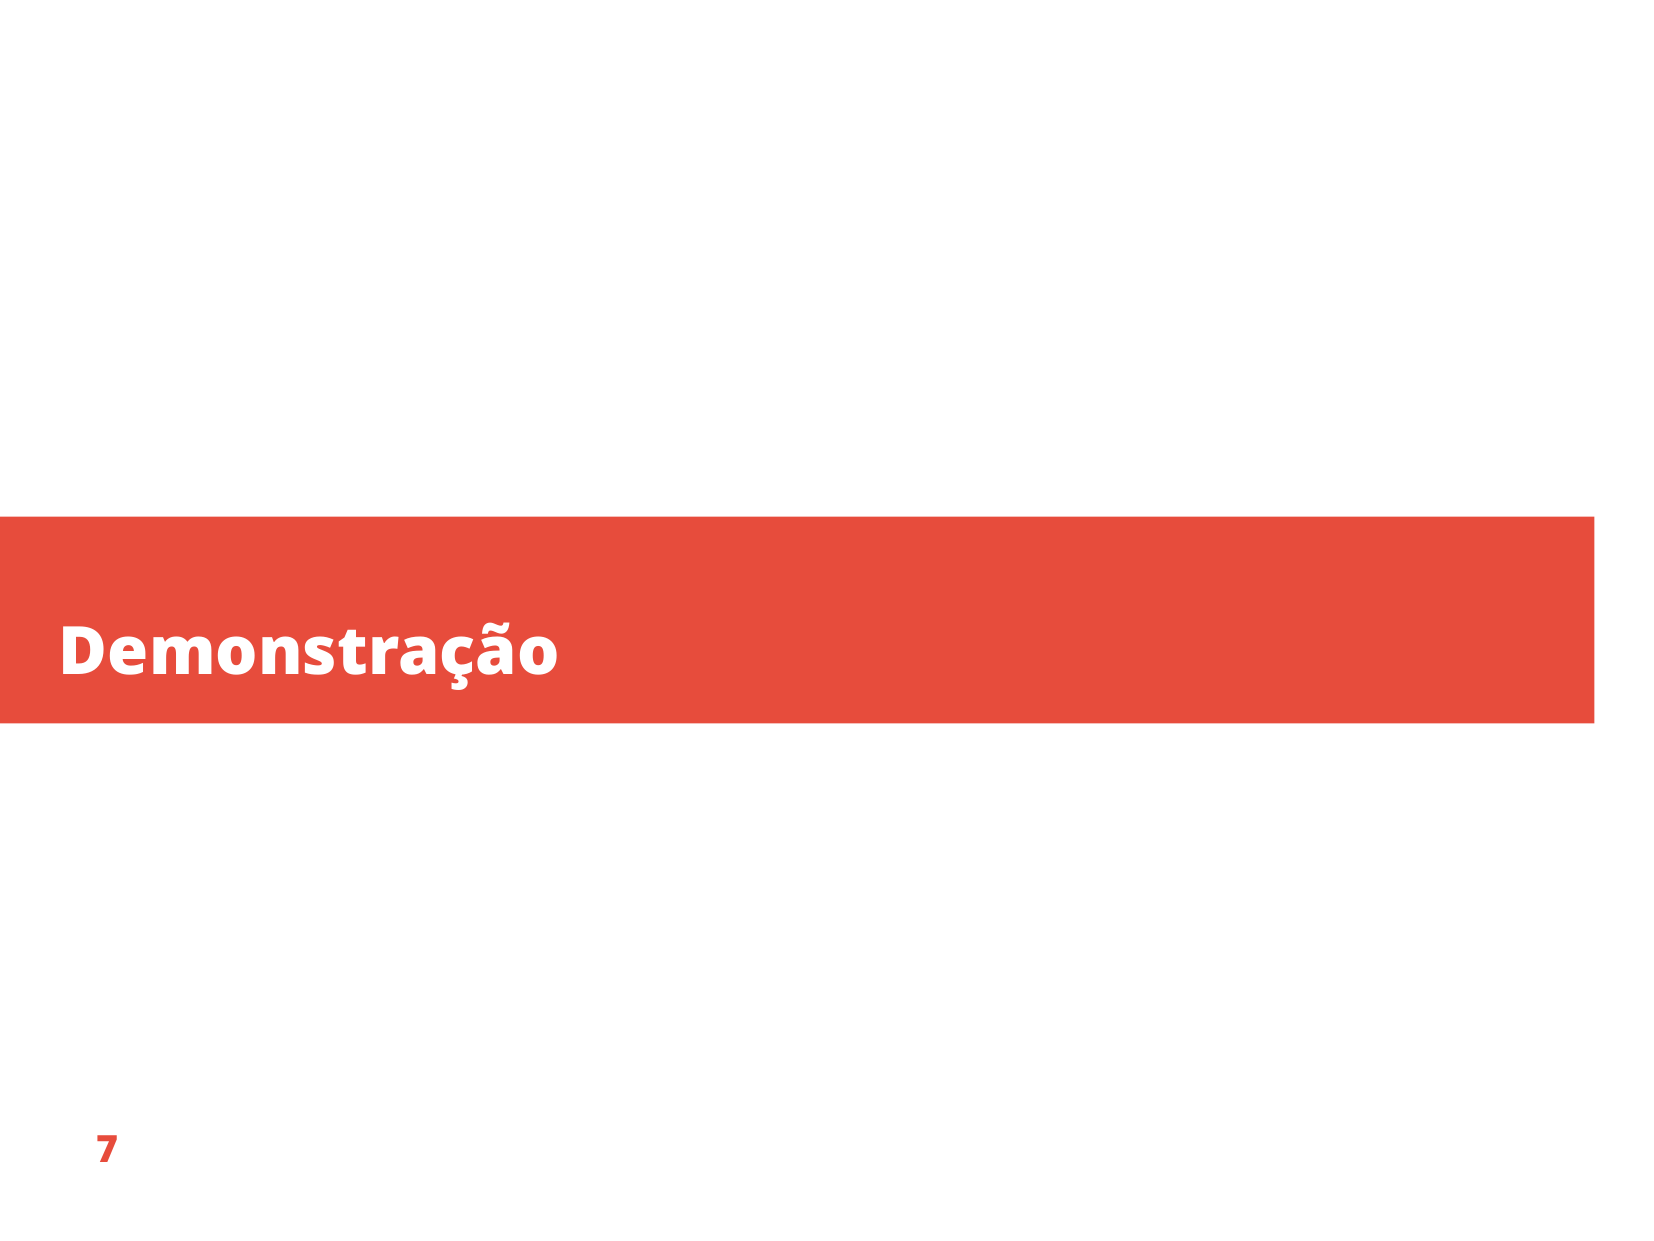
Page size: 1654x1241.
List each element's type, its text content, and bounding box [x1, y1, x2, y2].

title Demonstração [59, 546, 1595, 694]
